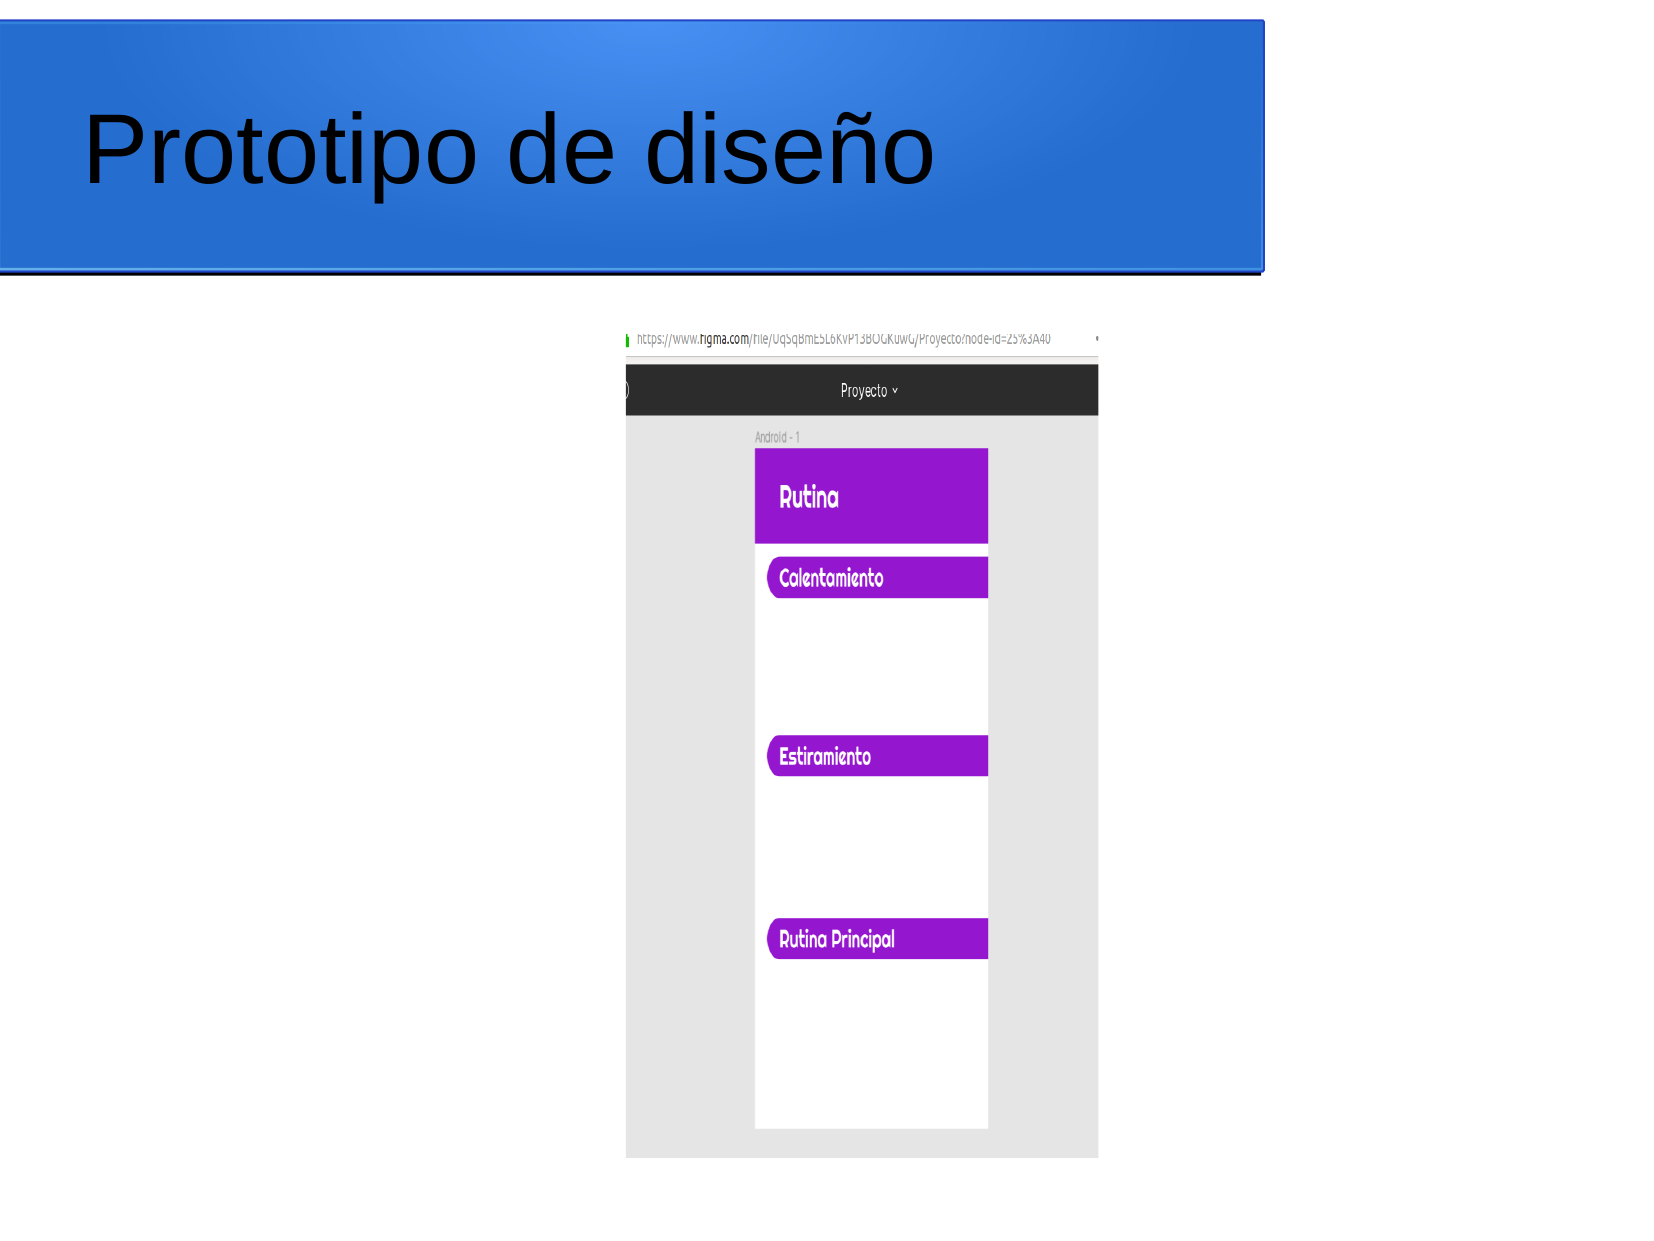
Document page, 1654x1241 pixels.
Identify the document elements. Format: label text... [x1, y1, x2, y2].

picture [625, 334, 1099, 1158]
title Prototipo de diseño [82, 47, 1235, 252]
